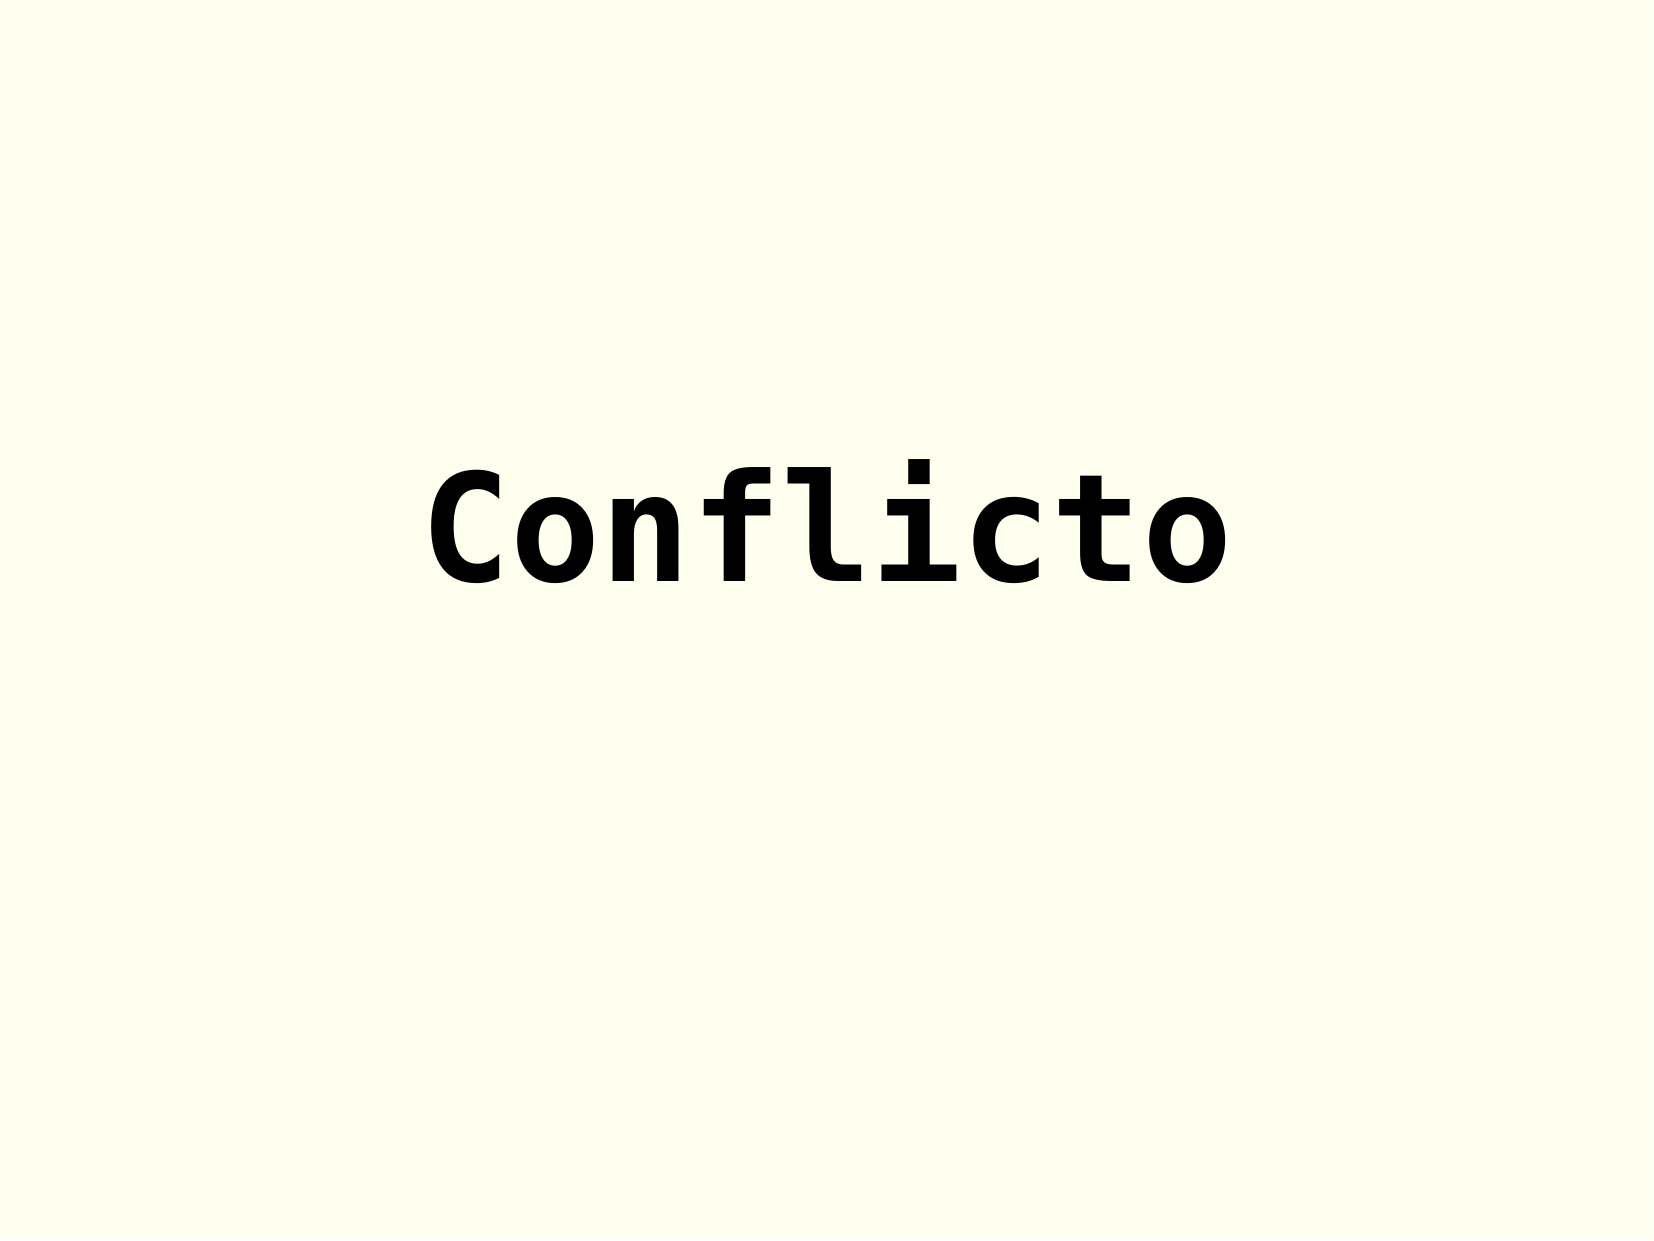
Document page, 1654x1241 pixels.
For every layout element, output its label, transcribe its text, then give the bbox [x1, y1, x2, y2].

subtitle Conflicto [82, 49, 1571, 1010]
